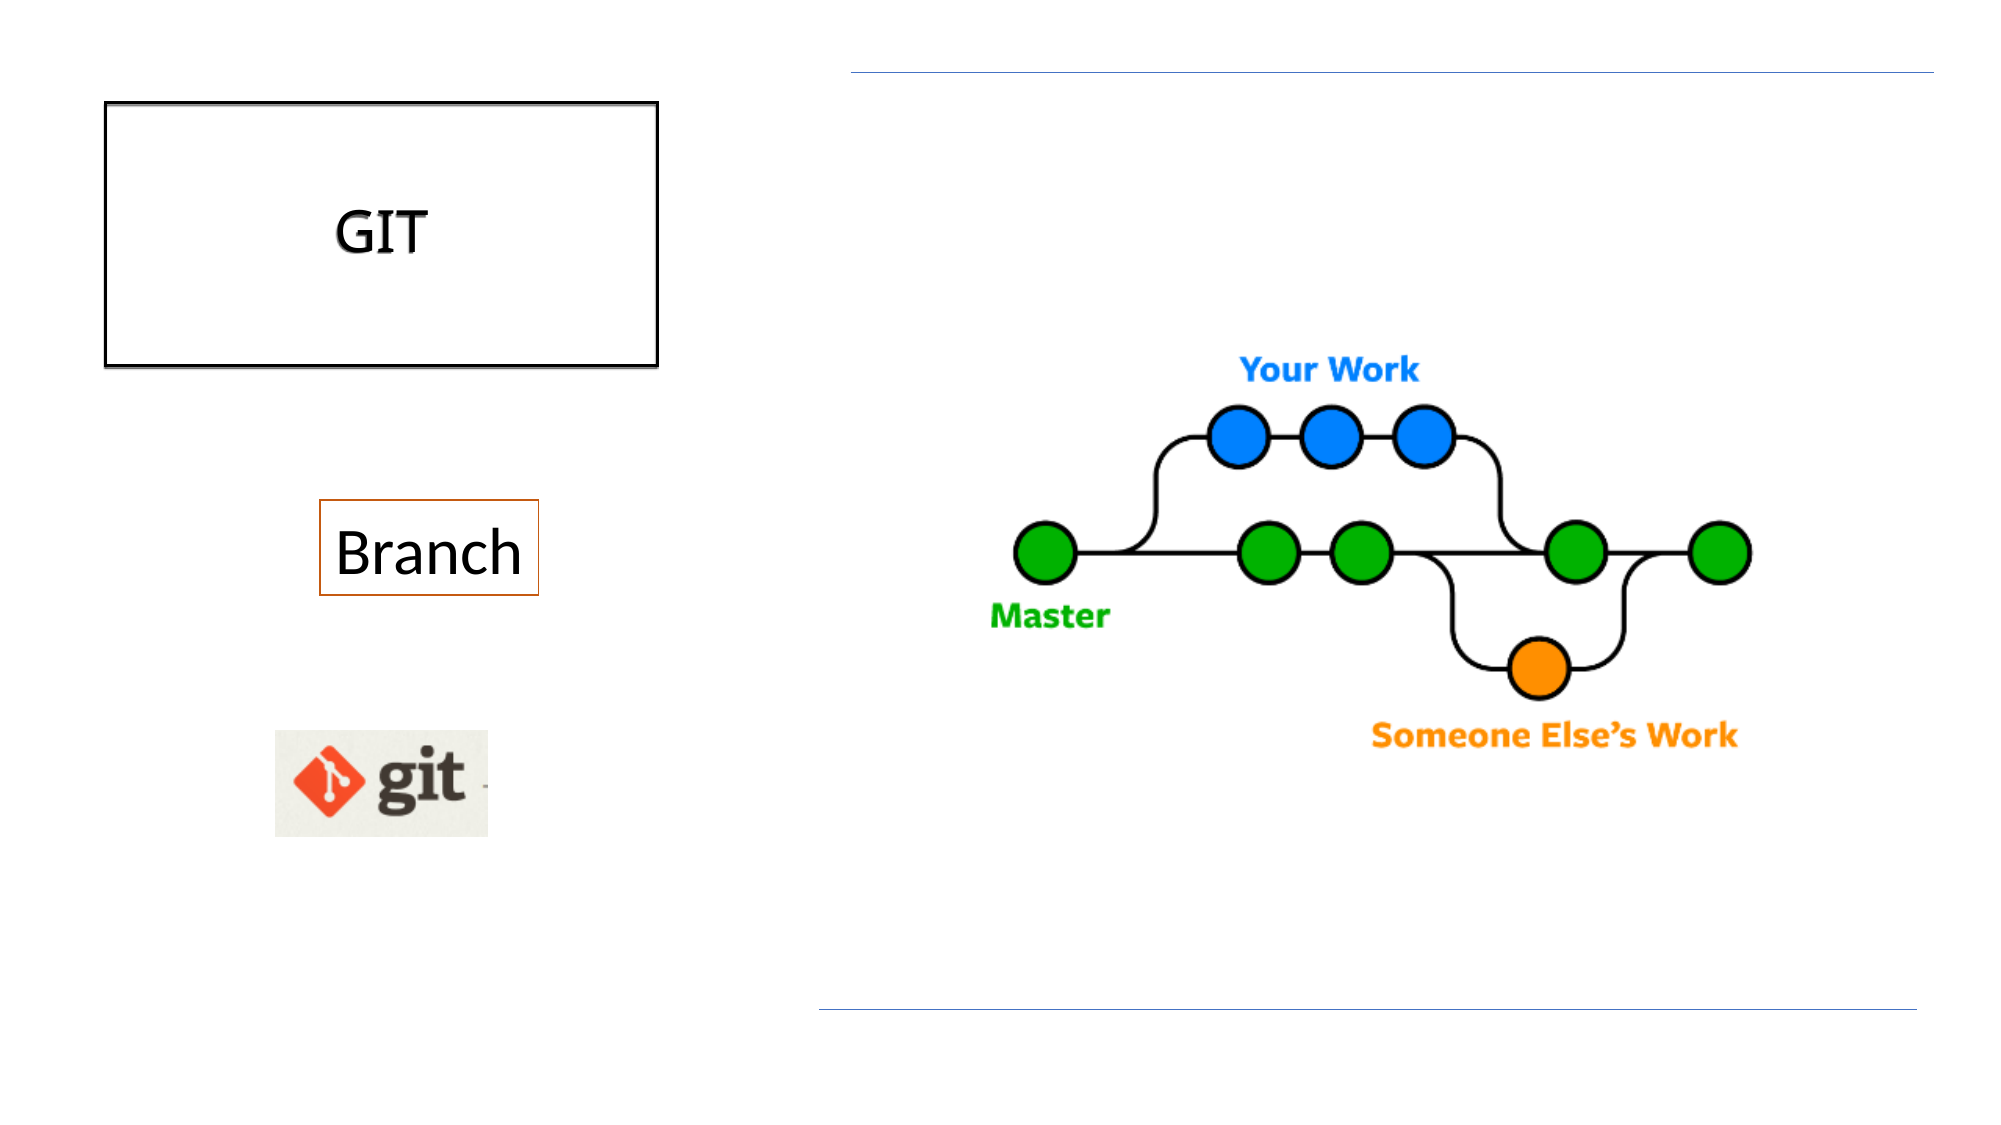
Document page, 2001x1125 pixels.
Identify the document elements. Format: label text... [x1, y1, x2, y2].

text_box Branch [320, 500, 539, 595]
title GIT [105, 102, 658, 366]
picture [962, 310, 1799, 772]
picture [275, 730, 488, 837]
